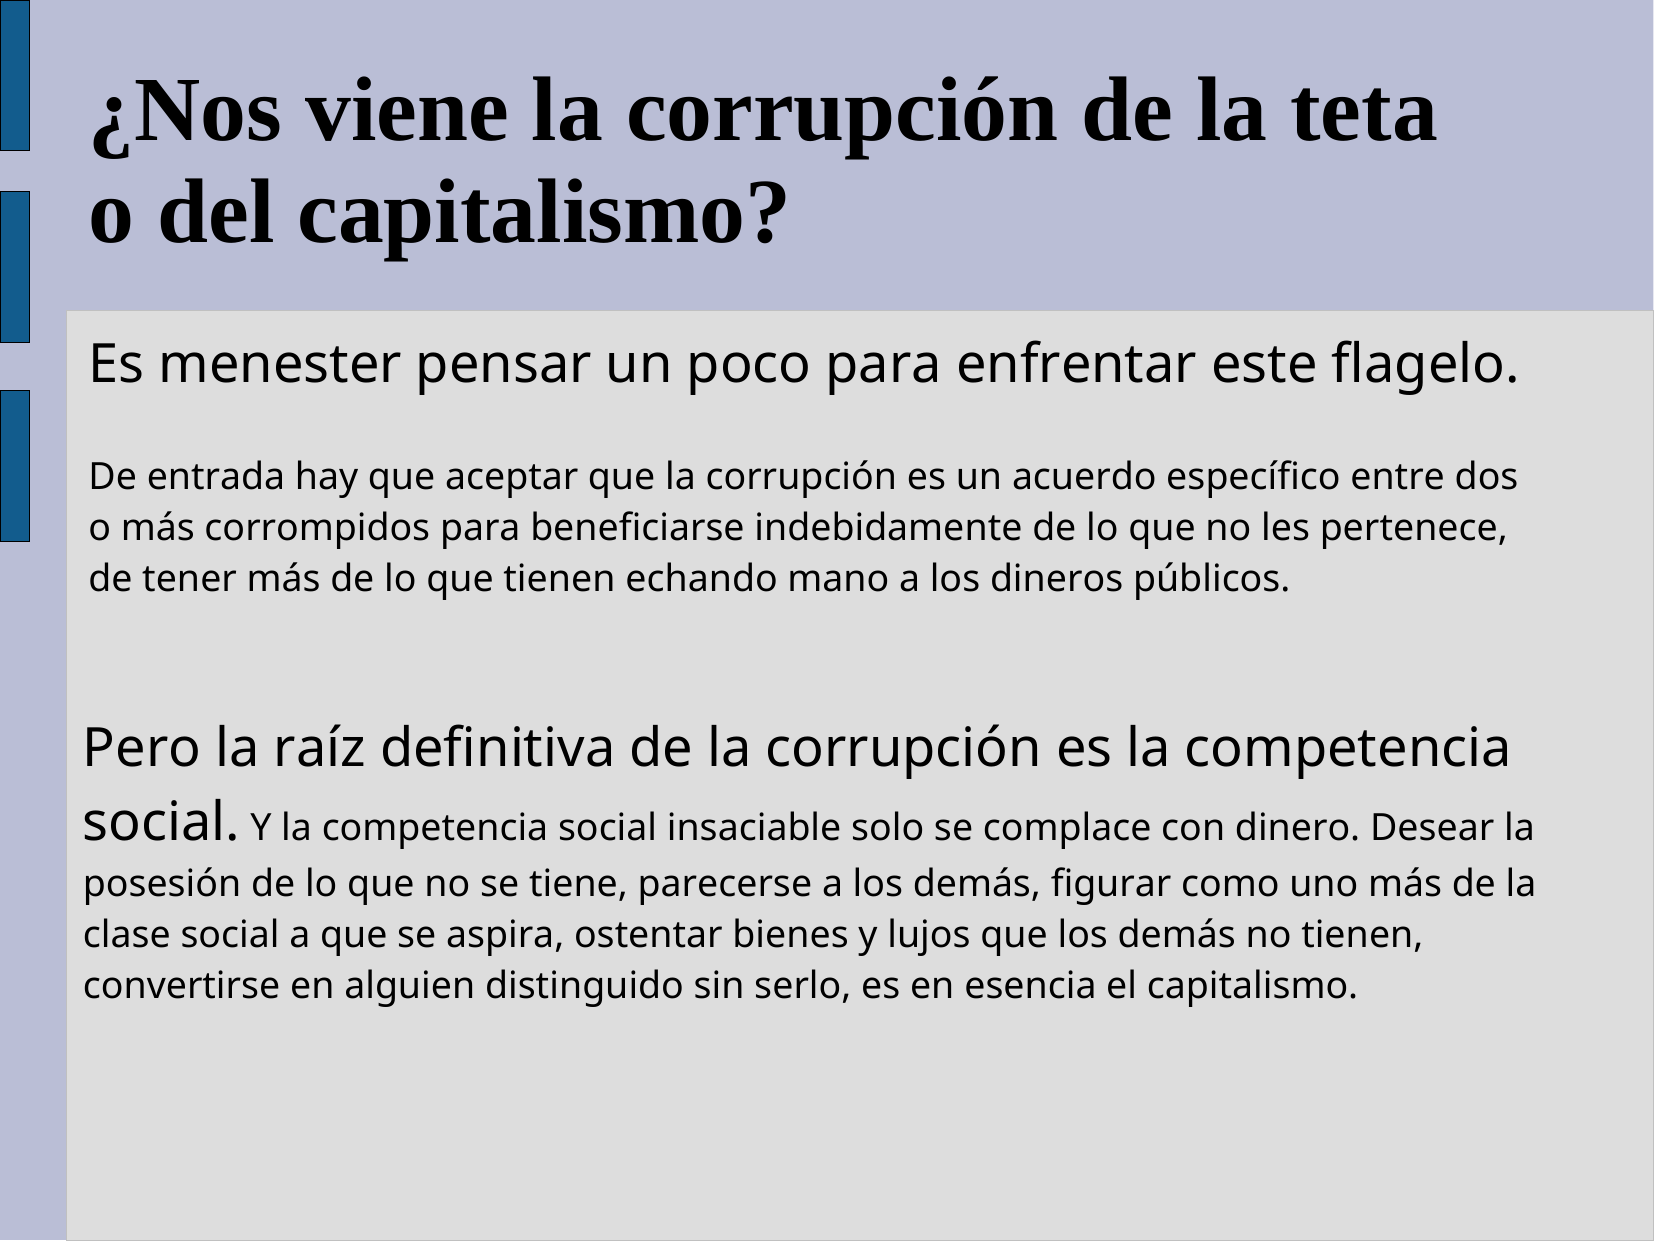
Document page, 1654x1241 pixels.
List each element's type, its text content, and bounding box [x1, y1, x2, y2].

text_box Es menester pensar un poco para enfrentar este flagelo. De entrada hay que aceptar que la corrupción es un acuerdo específico entre dos o más corrompidos para beneficiarse indebidamente de lo que no les pertenece, de tener más de lo que tienen echando mano a los dineros públicos. [88, 324, 1536, 694]
text_box ¿Nos viene la corrupción de la teta o del capitalismo? [88, 59, 1477, 299]
text_box Pero la raíz definitiva de la corrupción es la competencia social. Y la competencia social insaciable solo se complace con dinero. Desear la posesión de lo que no se tiene, parecerse a los demás, figurar como uno más de la clase social a que se aspira, ostentar bienes y lujos que los demás no tienen, convertirse en alguien distinguido sin serlo, es en esencia el capitalismo. [82, 708, 1625, 1078]
